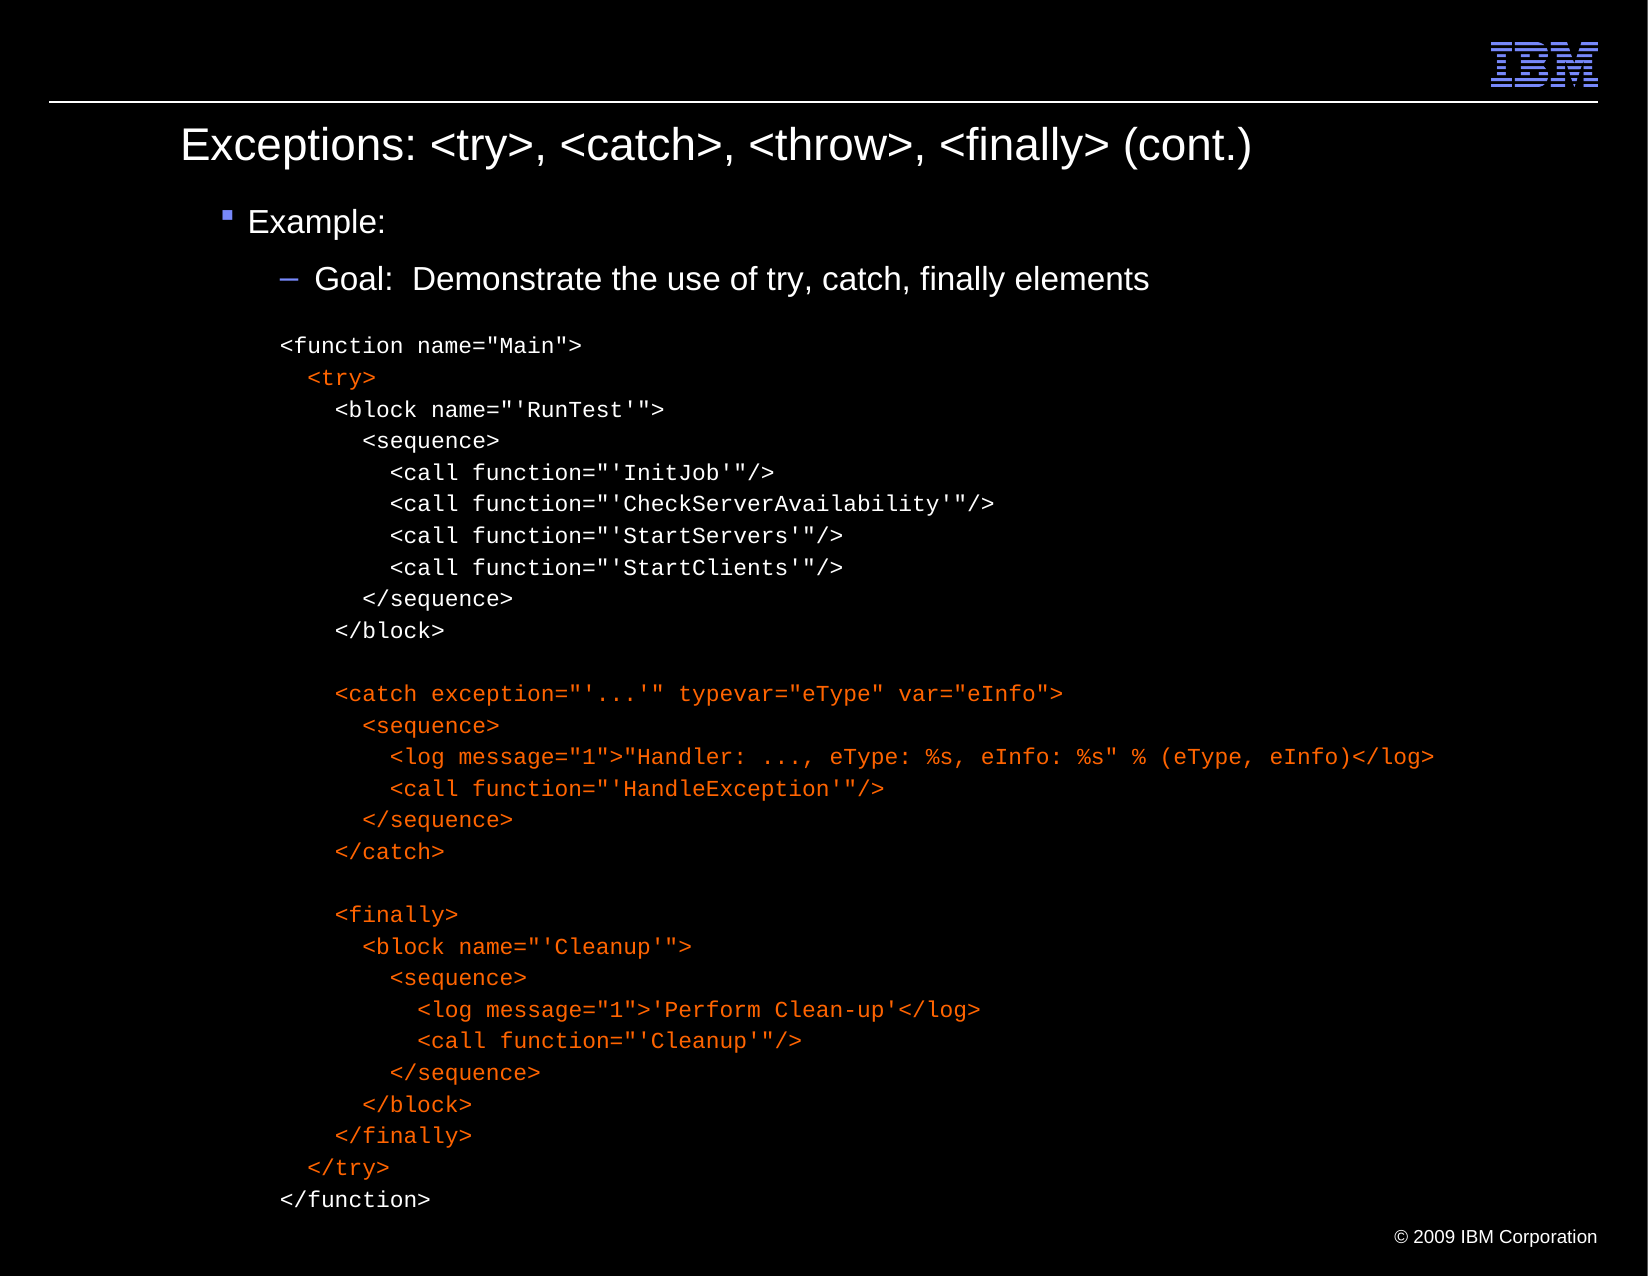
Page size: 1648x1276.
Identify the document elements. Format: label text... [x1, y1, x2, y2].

title Exceptions: <try>, <catch>, <throw>, <finally> (cont.) [163, 112, 1648, 206]
picture [1491, 42, 1598, 87]
text_box Example: Goal: Demonstrate the use of try, catch, finally elements <function name="Main"> <try> <block name="'RunTest'"> <sequence> <call function="'InitJob'"/> <call function="'CheckServerAvailability'"/> <call function="'StartServers'"/> <call function="'StartClients'"/> </sequence> </block> <catch exception="'...'" typevar="eType" var="eInfo"> <sequence> <log message="1">"Handler: ..., eType: %s, eInfo: %s" % (eType, eInfo)</log> <call function="'HandleException'"/> </sequence> </catch> <finally> <block name="'Cleanup'"> <sequence> <log message="1">'Perform Clean-up'</log> <call function="'Cleanup'"/> </sequence> </block> </finally> </try> </function> [219, 206, 1570, 1212]
